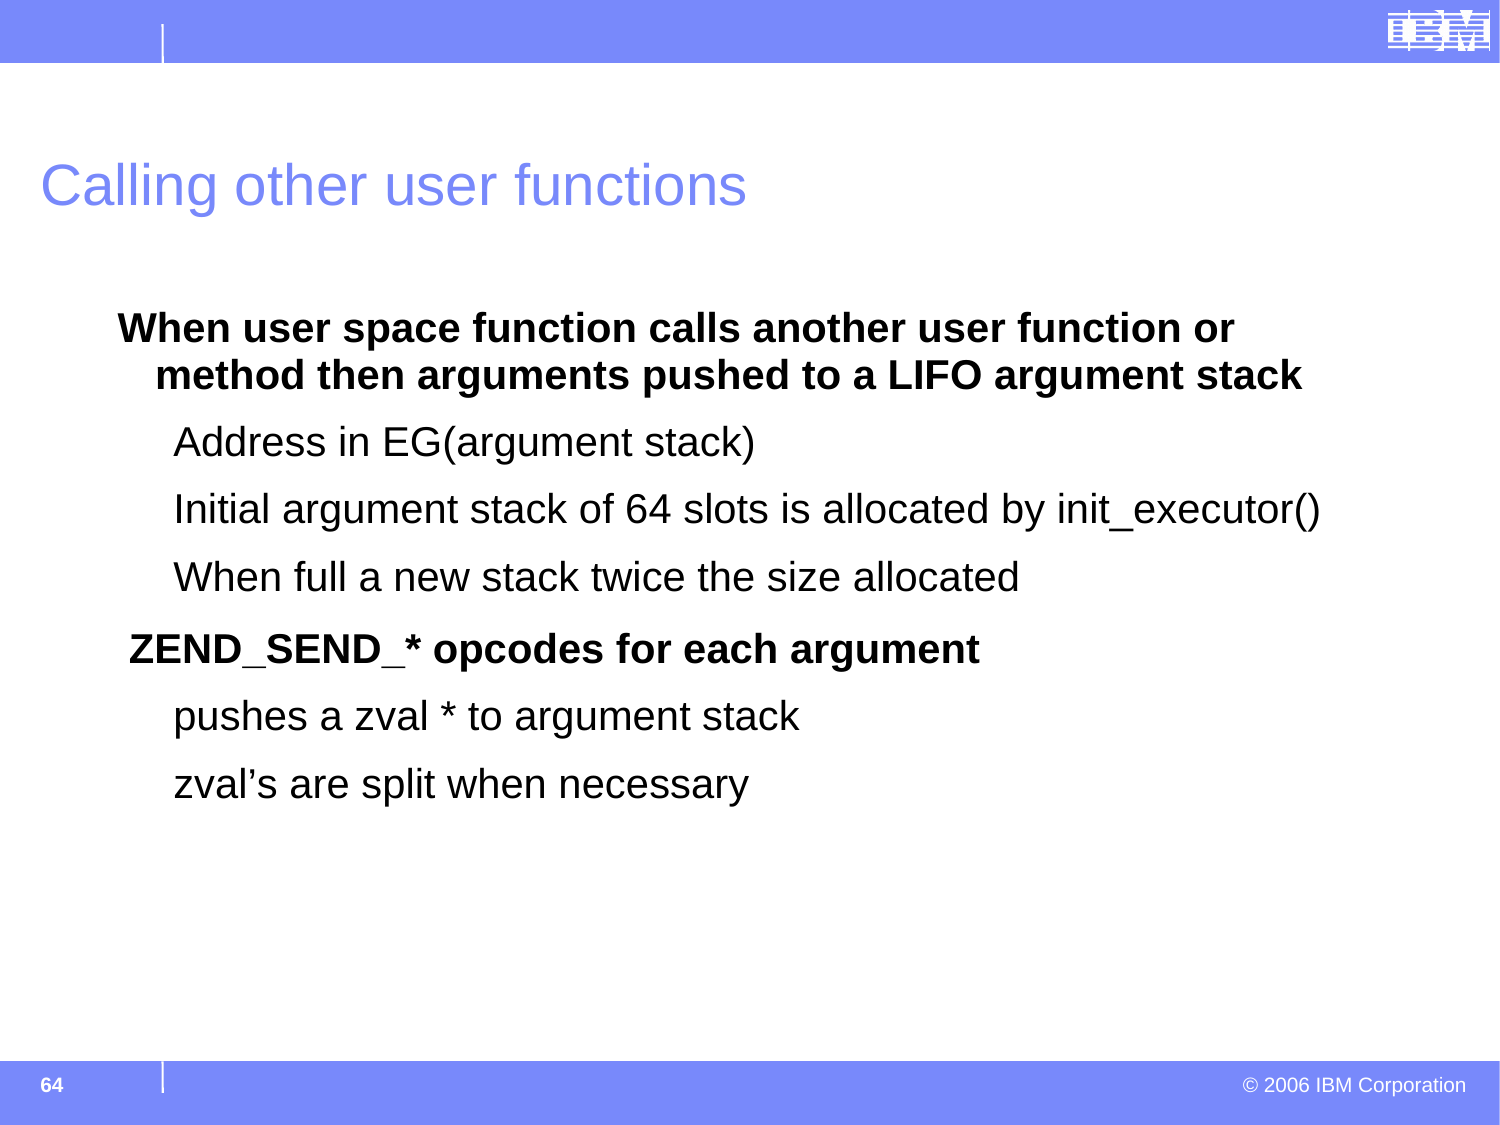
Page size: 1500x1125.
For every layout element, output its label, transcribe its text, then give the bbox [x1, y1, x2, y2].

text_box When user space function calls another user function or method then arguments pushed to a LIFO argument stack Address in EG(argument stack)‏ Initial argument stack of 64 slots is allocated by init_executor() When full a new stack twice the size allocated ZEND_SEND_* opcodes for each argument pushes a zval * to argument stack zval’s are split when necessary [102, 297, 1378, 938]
title Calling other user functions [25, 123, 1378, 225]
